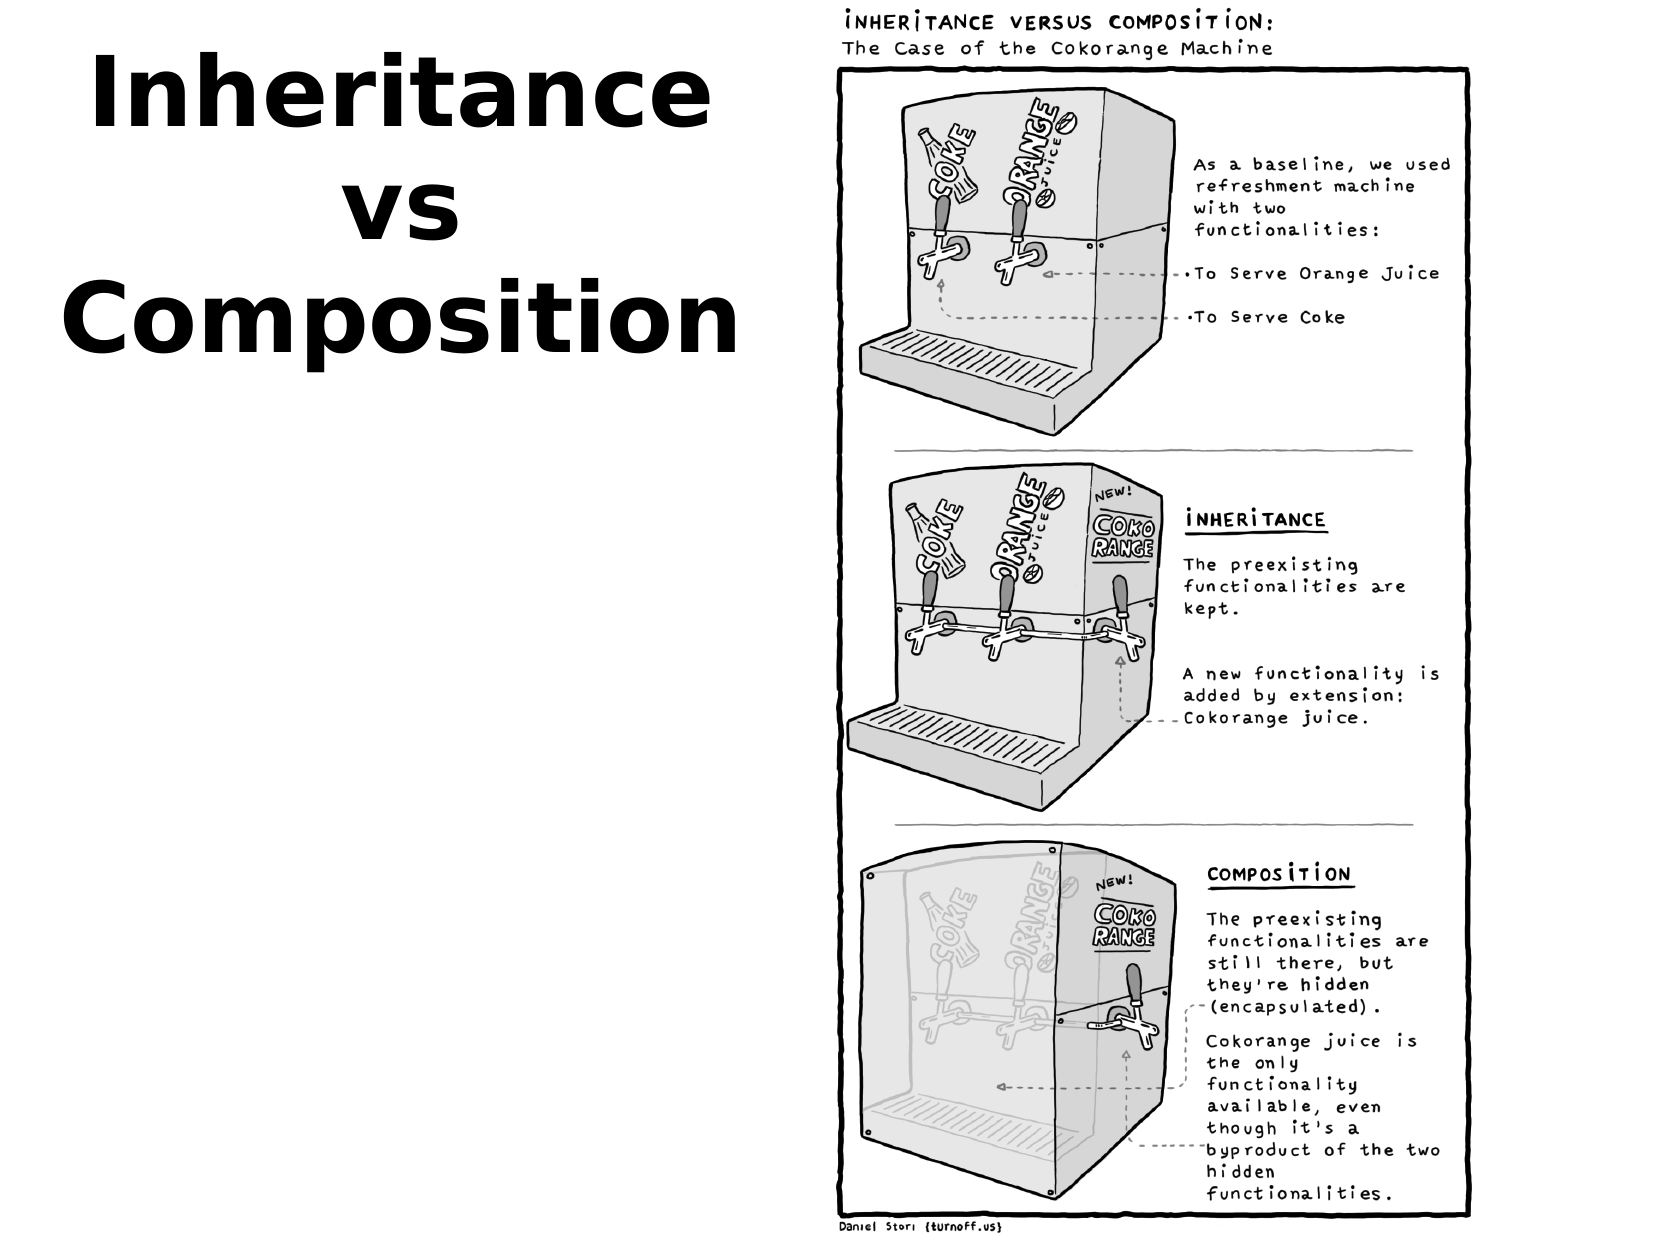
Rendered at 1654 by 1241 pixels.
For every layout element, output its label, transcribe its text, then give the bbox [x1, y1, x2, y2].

title Inheritance vs Composition [47, 35, 756, 377]
picture [826, 0, 1481, 1241]
